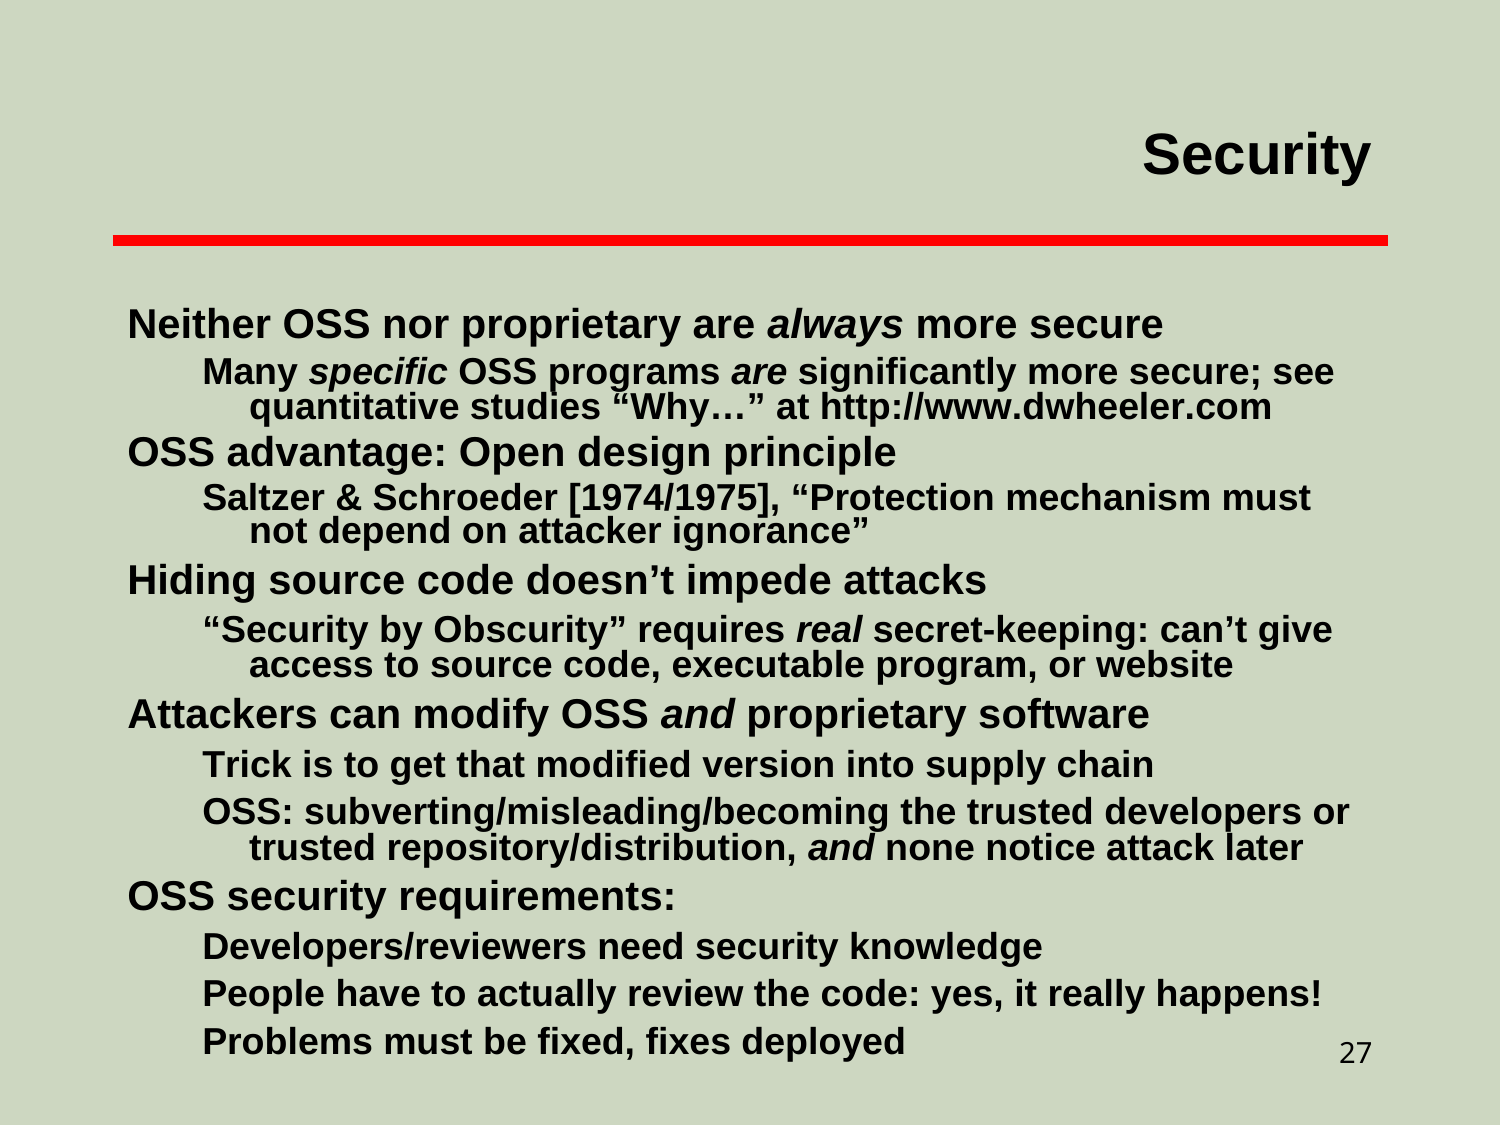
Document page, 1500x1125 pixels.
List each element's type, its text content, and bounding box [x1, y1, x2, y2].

list Neither OSS nor proprietary are always more secure Many specific OSS programs are significantly more secure; see quantitative studies “Why…” at http://www.dwheeler.com OSS advantage: Open design principle Saltzer & Schroeder [1974/1975], “Protection mechanism must not depend on attacker ignorance” Hiding source code doesn’t impede attacks “Security by Obscurity” requires real secret-keeping: can’t give access to source code, executable program, or website Attackers can modify OSS and proprietary software Trick is to get that modified version into supply chain OSS: subverting/misleading/becoming the trusted developers or trusted repository/distribution, and none notice attack later OSS security requirements: Developers/reviewers need security knowledge People have to actually review the code: yes, it really happens! Problems must be fixed, fixes deployed [112, 299, 1388, 1077]
title Security [337, 85, 1388, 224]
